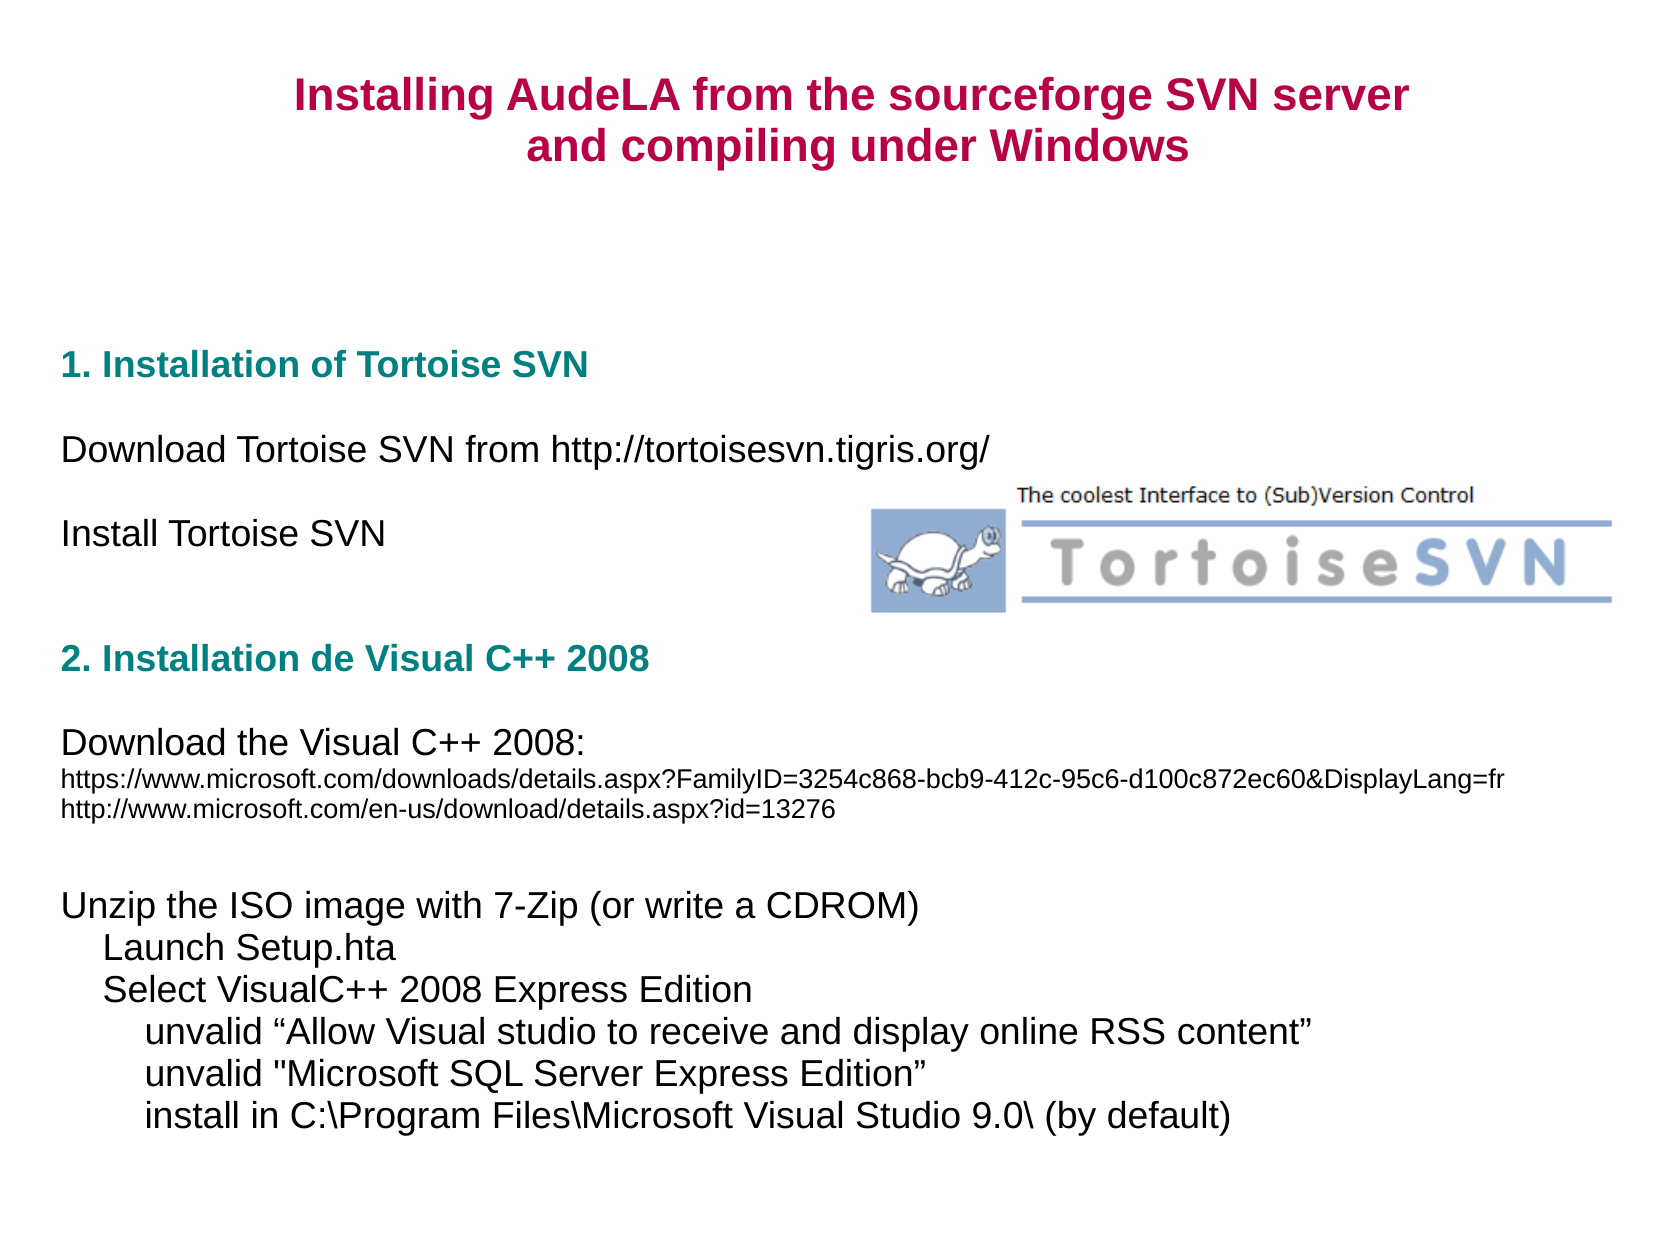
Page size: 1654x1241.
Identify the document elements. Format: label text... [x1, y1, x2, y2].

text_box 1. Installation of Tortoise SVN Download Tortoise SVN from http://tortoisesvn.tigris.org/ Install Tortoise SVN 2. Installation de Visual C++ 2008 Download the Visual C++ 2008: https://www.microsoft.com/downloads/details.aspx?FamilyID=3254c868-bcb9-412c-95c6-d100c872ec60&DisplayLang=fr http://www.microsoft.com/en-us/download/details.aspx?id=13276 Unzip the ISO image with 7-Zip (or write a CDROM) Launch Setup.hta Select VisualC++ 2008 Express Edition unvalid “Allow Visual studio to receive and display online RSS content” unvalid "Microsoft SQL Server Express Edition” install in C:\Program Files\Microsoft Visual Studio 9.0\ (by default) [45, 336, 1517, 1149]
picture [849, 472, 1625, 621]
text_box Installing AudeLA from the sourceforge SVN server and compiling under Windows [279, 61, 1439, 181]
